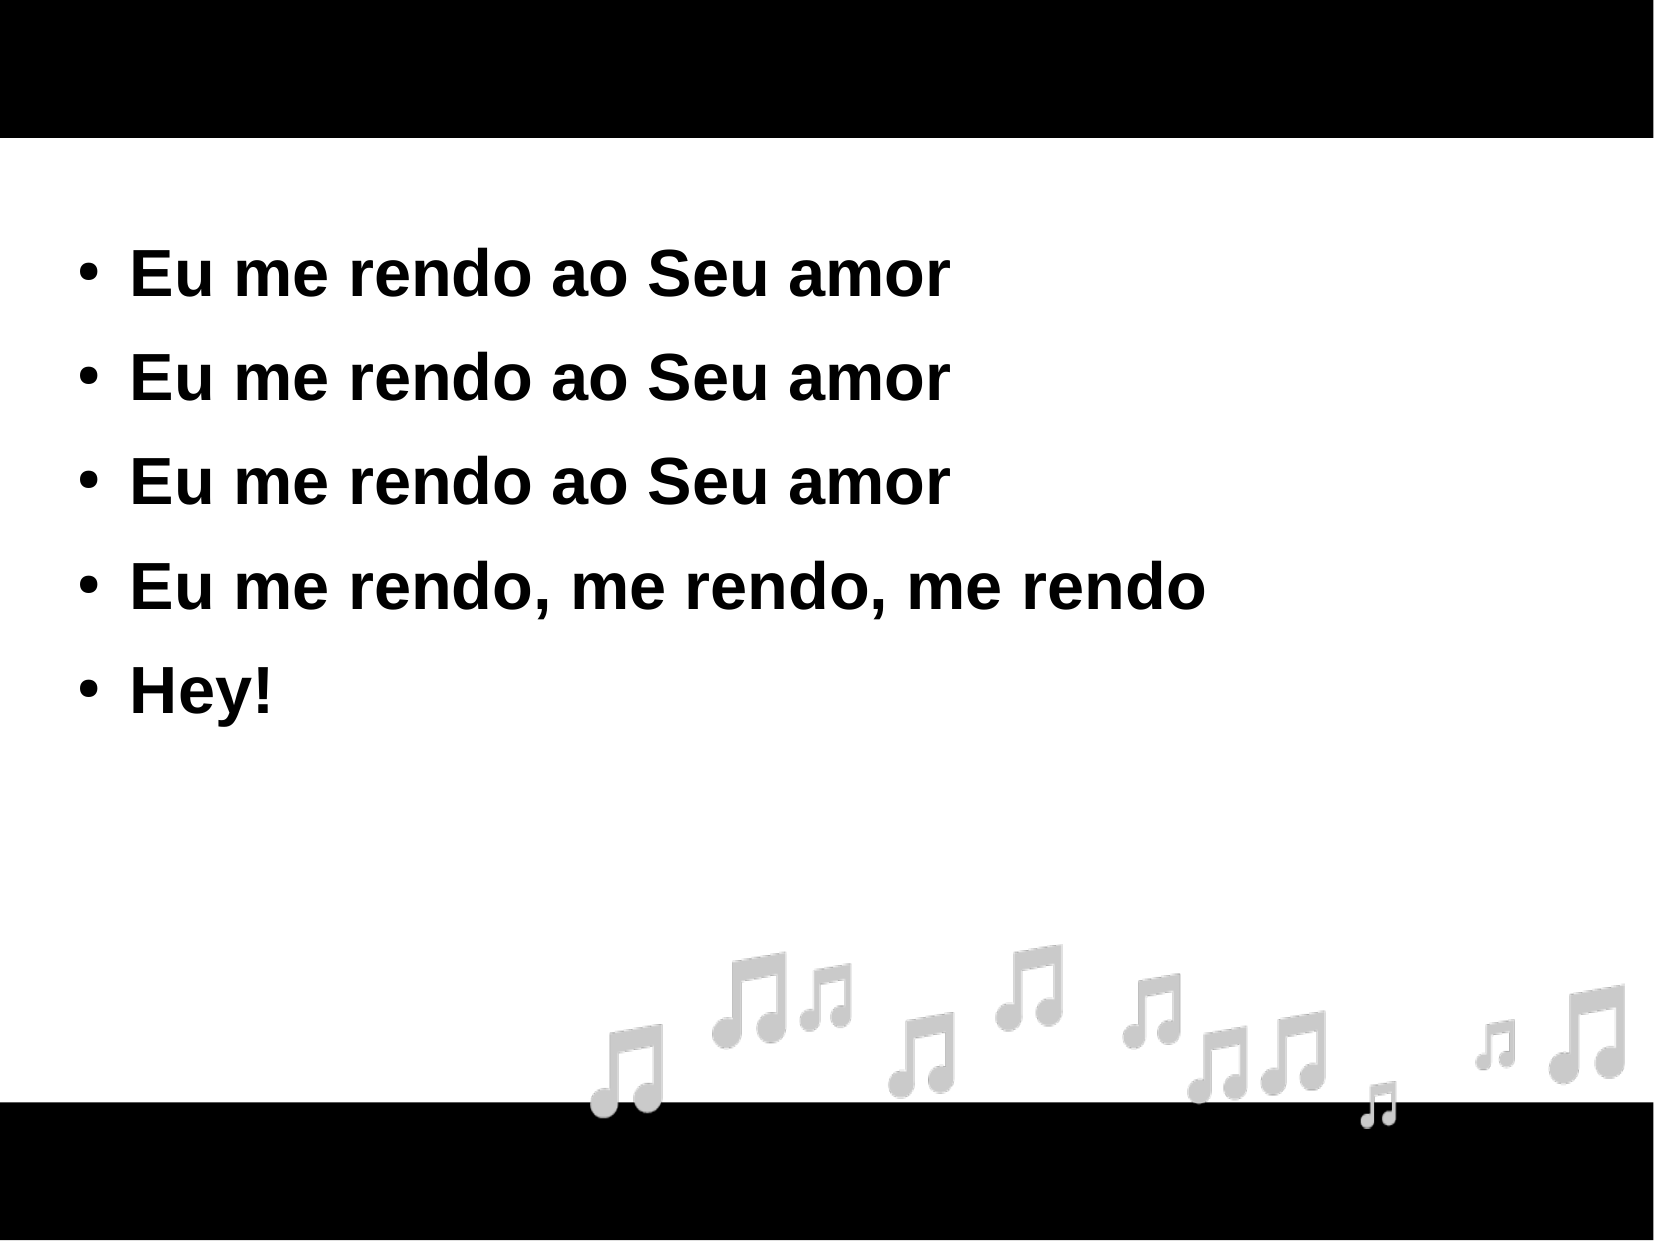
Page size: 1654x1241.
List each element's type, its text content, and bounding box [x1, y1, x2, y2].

list Eu me rendo ao Seu amor Eu me rendo ao Seu amor Eu me rendo ao Seu amor Eu me rendo, me rendo, me rendo Hey! [59, 236, 1595, 1024]
